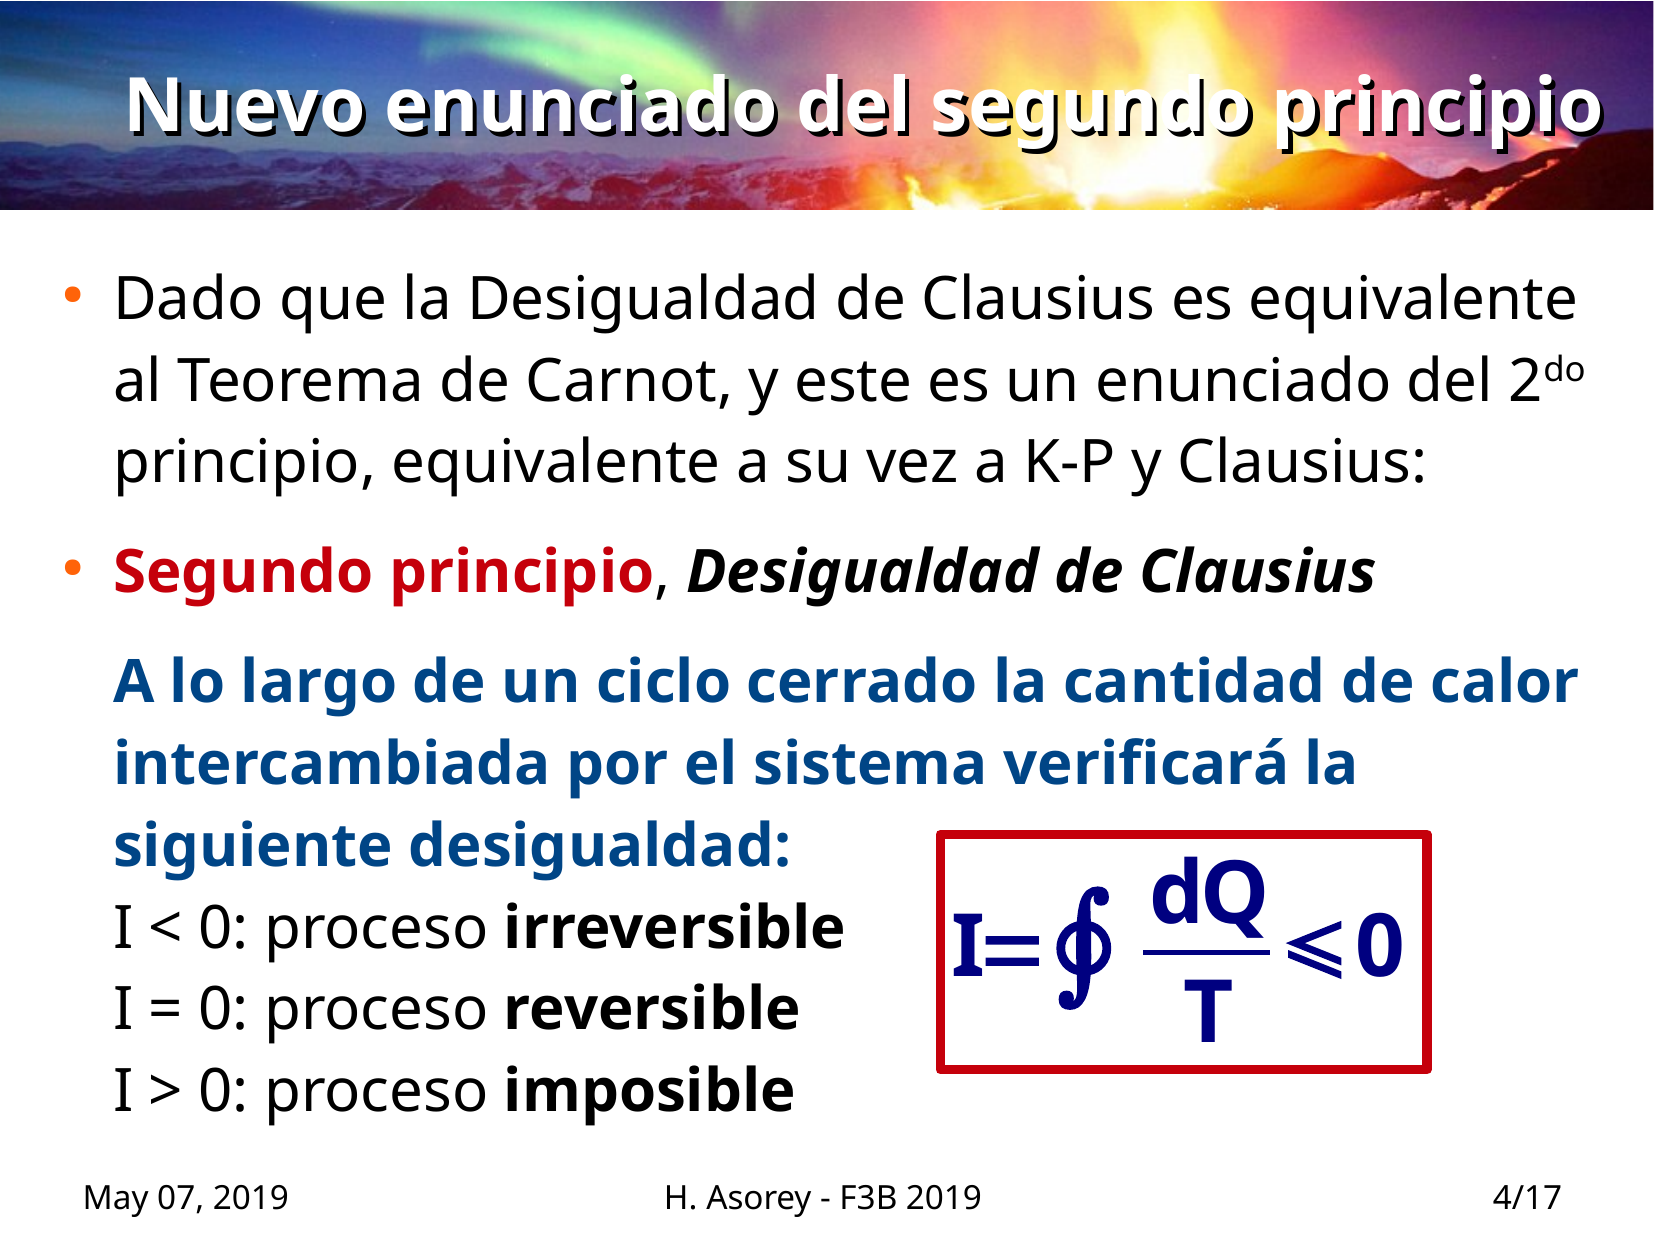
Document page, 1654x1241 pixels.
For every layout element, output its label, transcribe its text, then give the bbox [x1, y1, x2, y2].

picture [0, 1, 1654, 210]
title Nuevo enunciado del segundo principio [45, 15, 1606, 191]
list Dado que la Desigualdad de Clausius es equivalente al Teorema de Carnot, y este es un enunciado del 2do principio, equivalente a su vez a K-P y Clausius: Segundo principio, Desigualdad de Clausius A lo largo de un ciclo cerrado la cantidad de calor intercambiada por el sistema verificará la siguiente desigualdad: I < 0: proceso irreversible I = 0: proceso reversible I > 0: proceso imposible [45, 255, 1606, 1186]
chart [945, 839, 1423, 1066]
